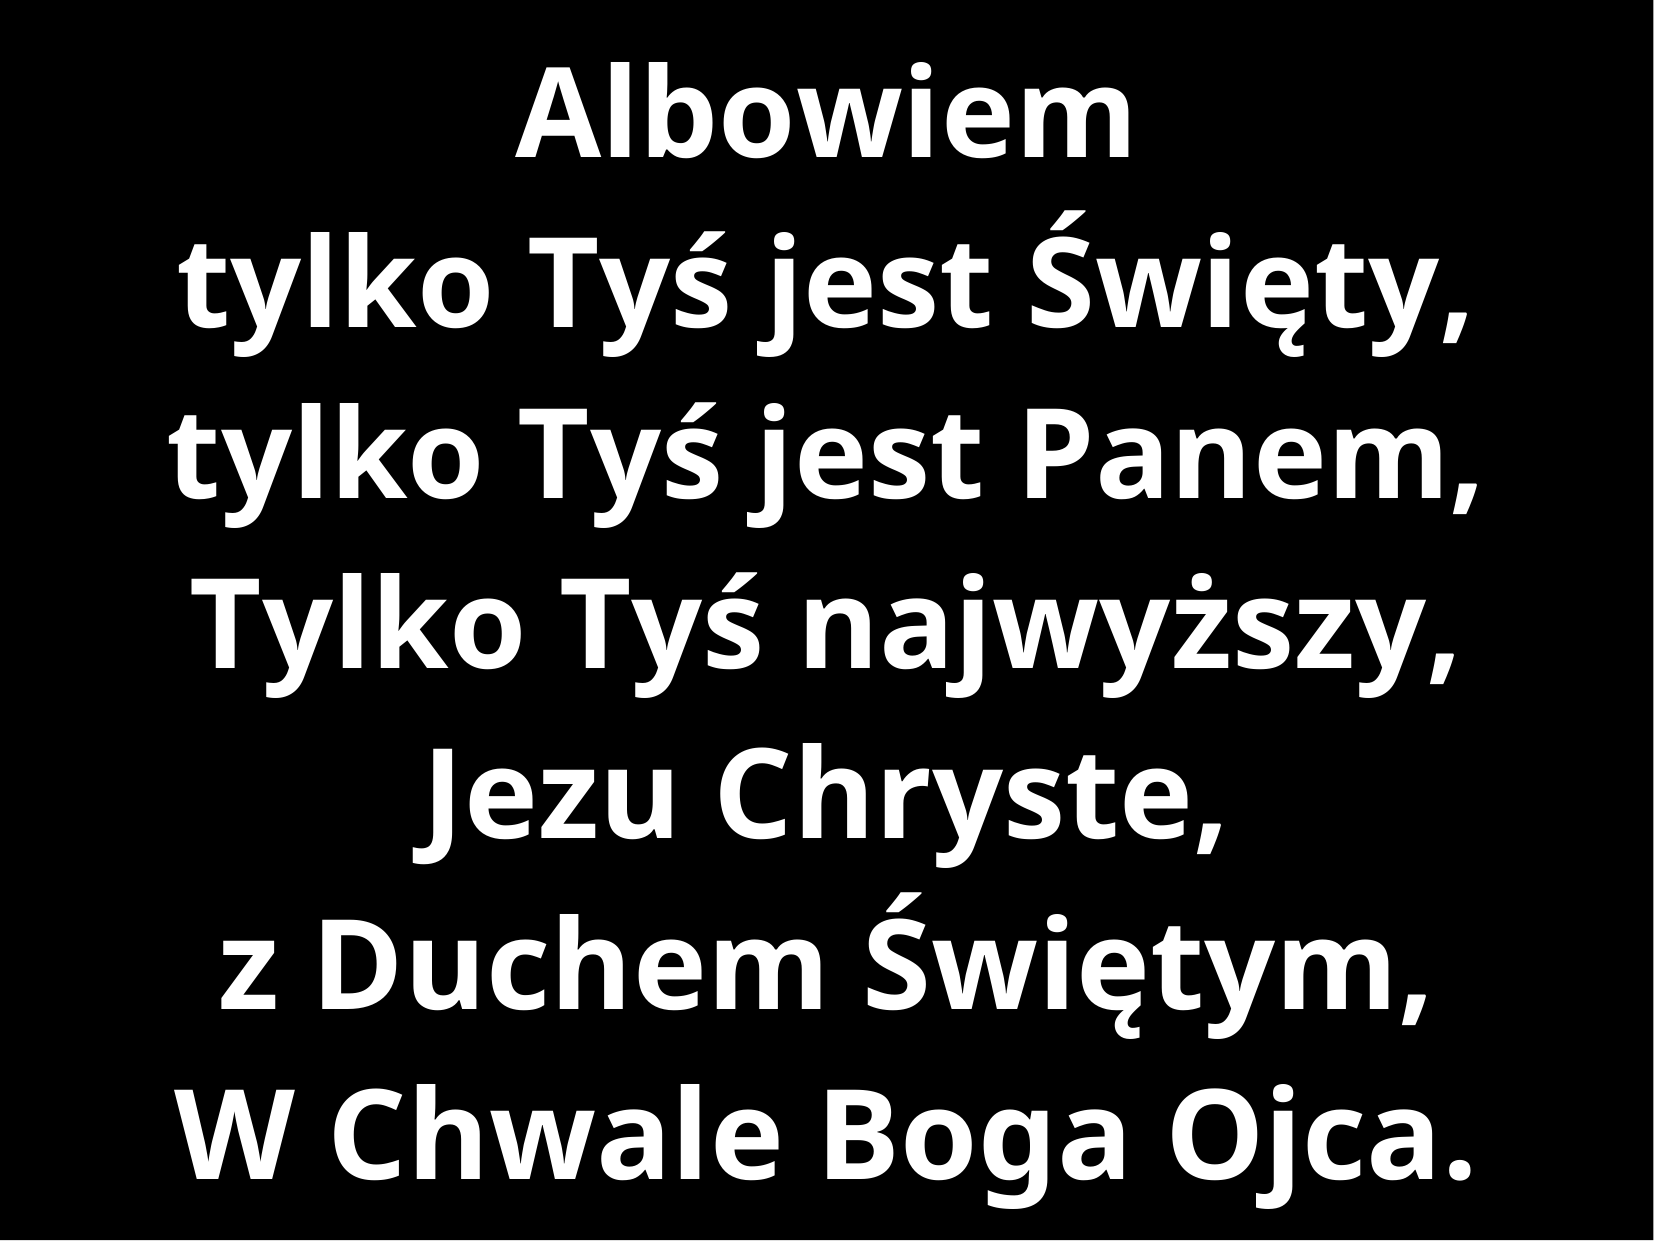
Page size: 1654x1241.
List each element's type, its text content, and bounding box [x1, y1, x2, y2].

title Albowiem tylko Tyś jest Święty, tylko Tyś jest Panem, Tylko Tyś najwyższy, Jezu Chryste, z Duchem Świętym, W Chwale Boga Ojca. [0, 0, 1654, 1241]
